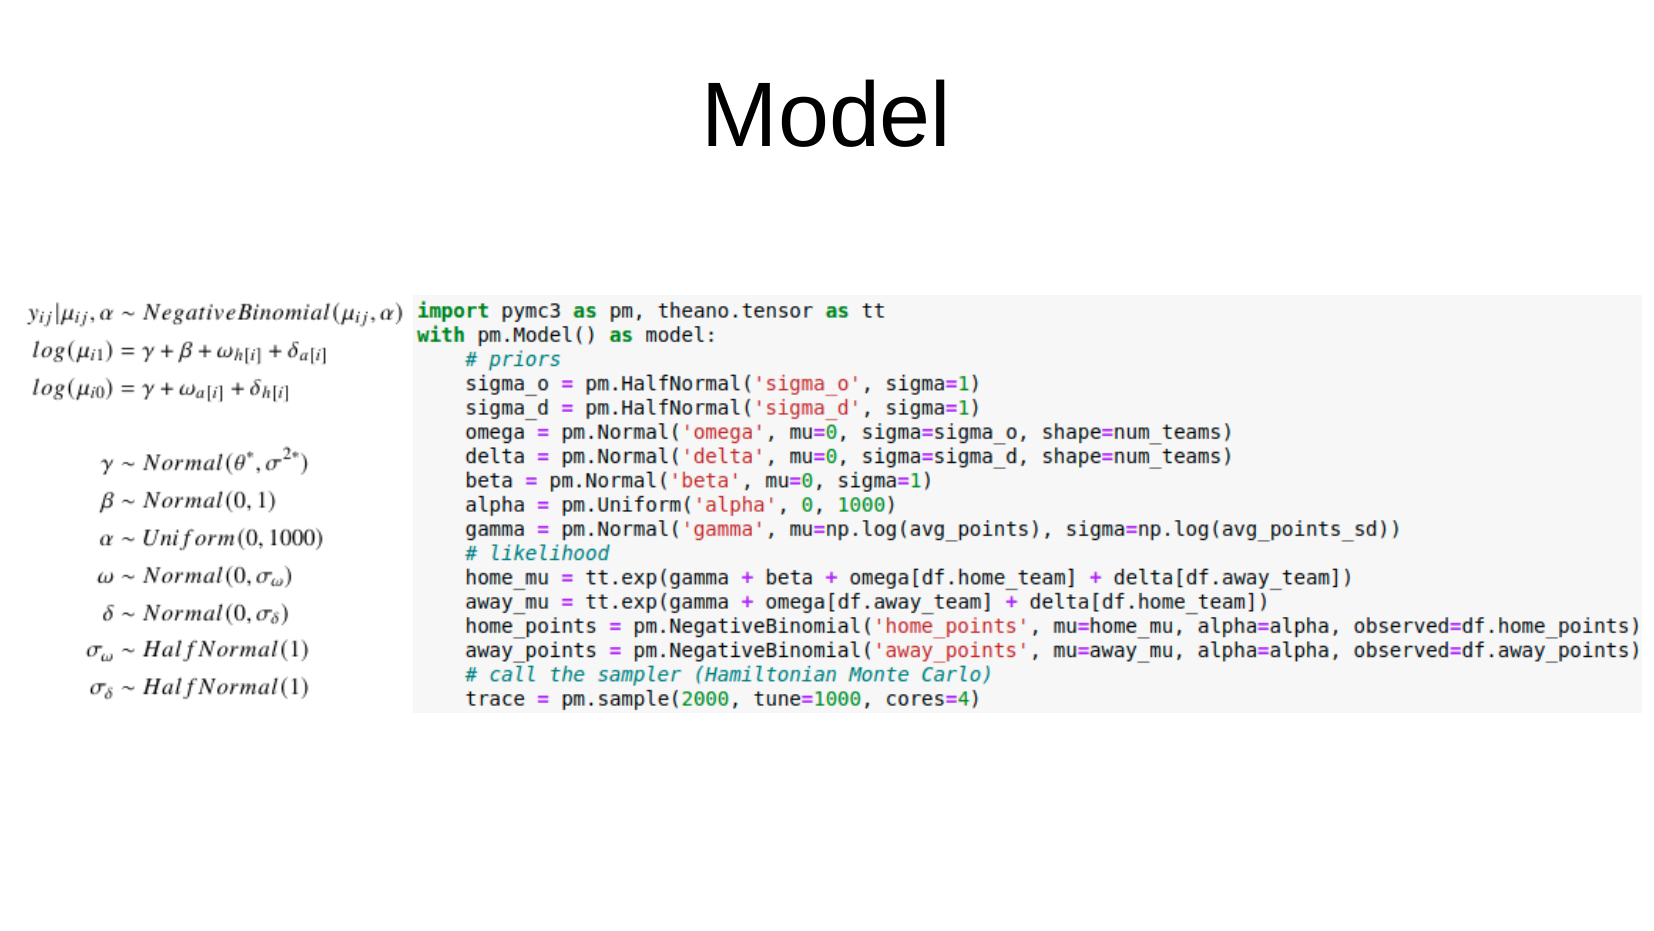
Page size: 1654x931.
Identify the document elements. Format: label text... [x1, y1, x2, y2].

picture [413, 295, 1642, 713]
picture [5, 287, 408, 721]
title Model [82, 37, 1571, 193]
